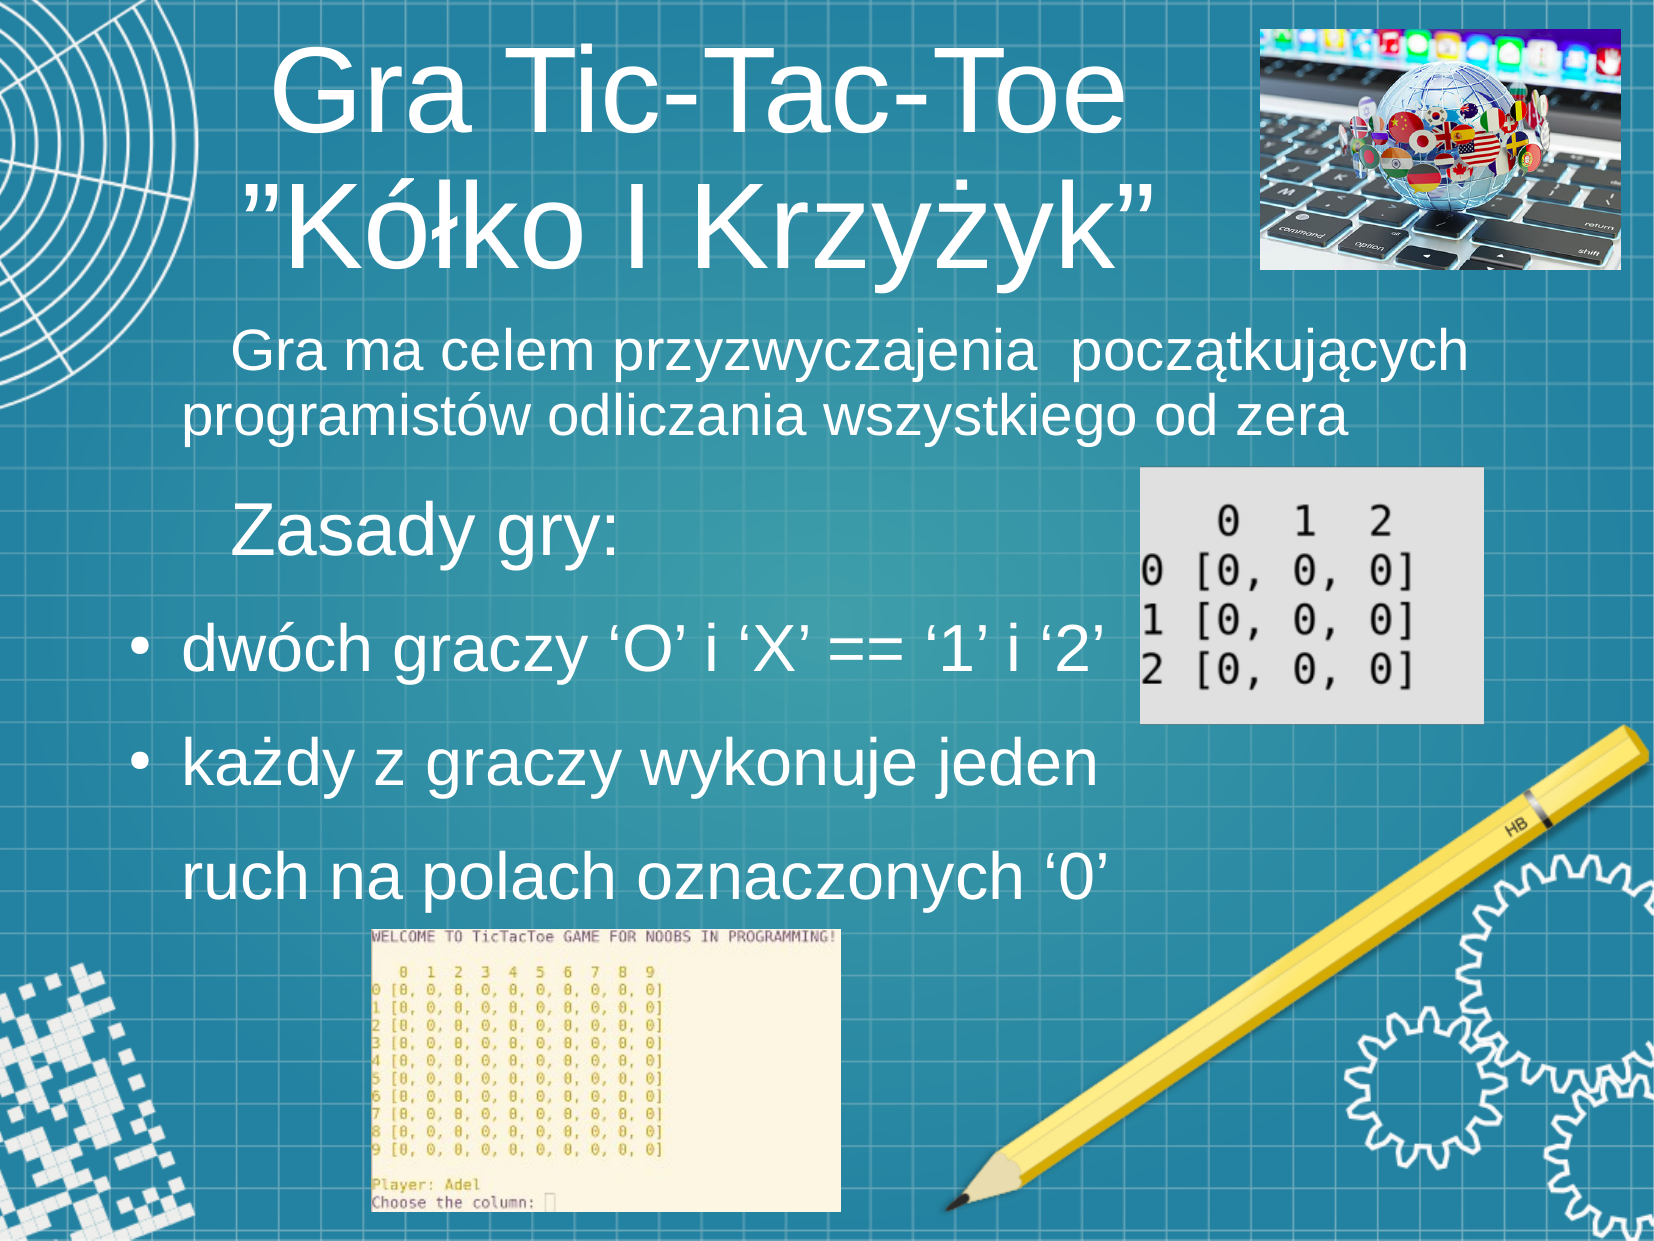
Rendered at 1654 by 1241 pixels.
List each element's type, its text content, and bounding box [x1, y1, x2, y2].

picture [0, 0, 1654, 1241]
list Gra ma celem przyzwyczajenia początkujących programistów odliczania wszystkiego od zera Zasady gry: dwóch graczy ‘O’ i ‘X’ == ‘1’ i ‘2’ każdy z graczy wykonuje jeden ruch na polach oznaczonych ‘0’ [110, 317, 1654, 916]
title Gra Tic-Tac-Toe ”Kółko I Krzyżyk” [0, 16, 1444, 301]
picture [1140, 464, 1484, 728]
